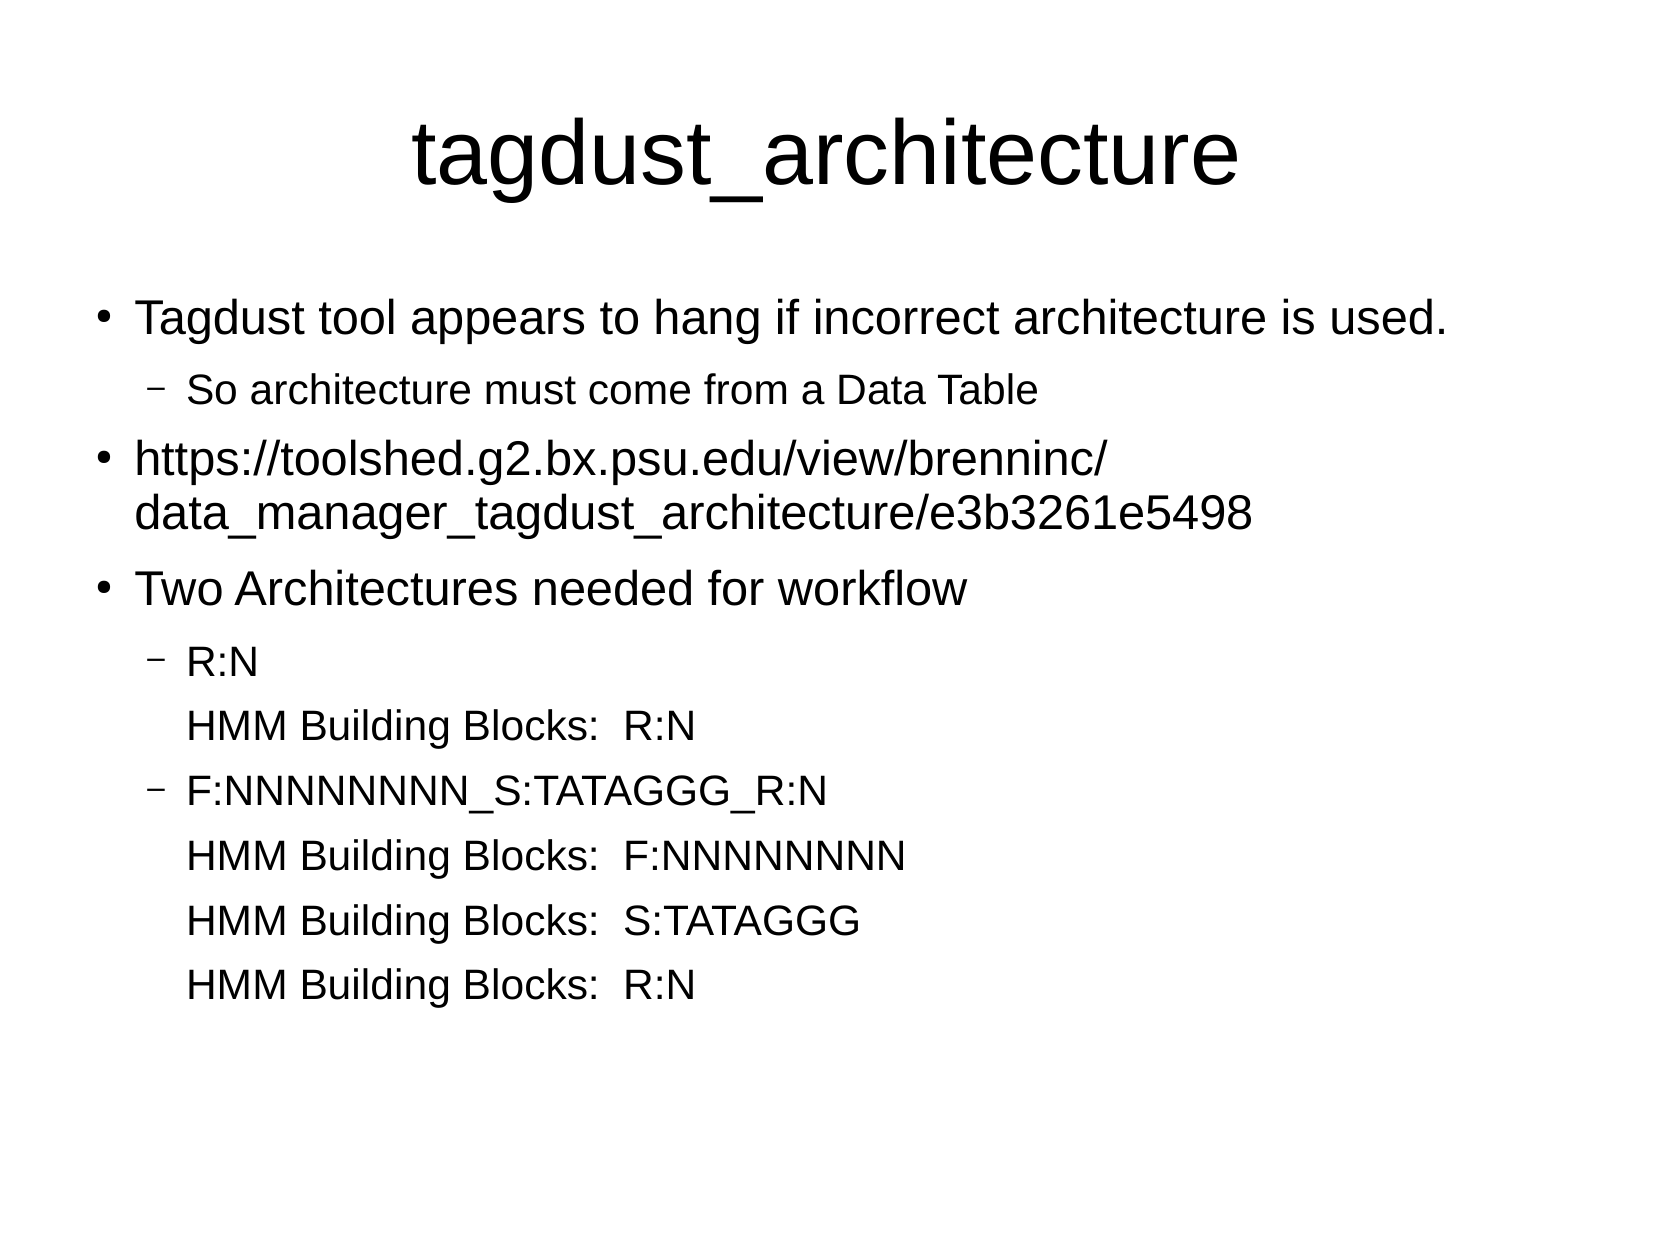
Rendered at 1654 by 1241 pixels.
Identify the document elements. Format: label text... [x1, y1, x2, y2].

title tagdust_architecture [82, 49, 1571, 257]
list Tagdust tool appears to hang if incorrect architecture is used. So architecture must come from a Data Table https://toolshed.g2.bx.psu.edu/view/brenninc/data_manager_tagdust_architecture/e3b3261e5498 Two Architectures needed for workflow R:N HMM Building Blocks: R:N F:NNNNNNNN_S:TATAGGG_R:N HMM Building Blocks: F:NNNNNNNN HMM Building Blocks: S:TATAGGG HMM Building Blocks: R:N [82, 290, 1571, 1010]
